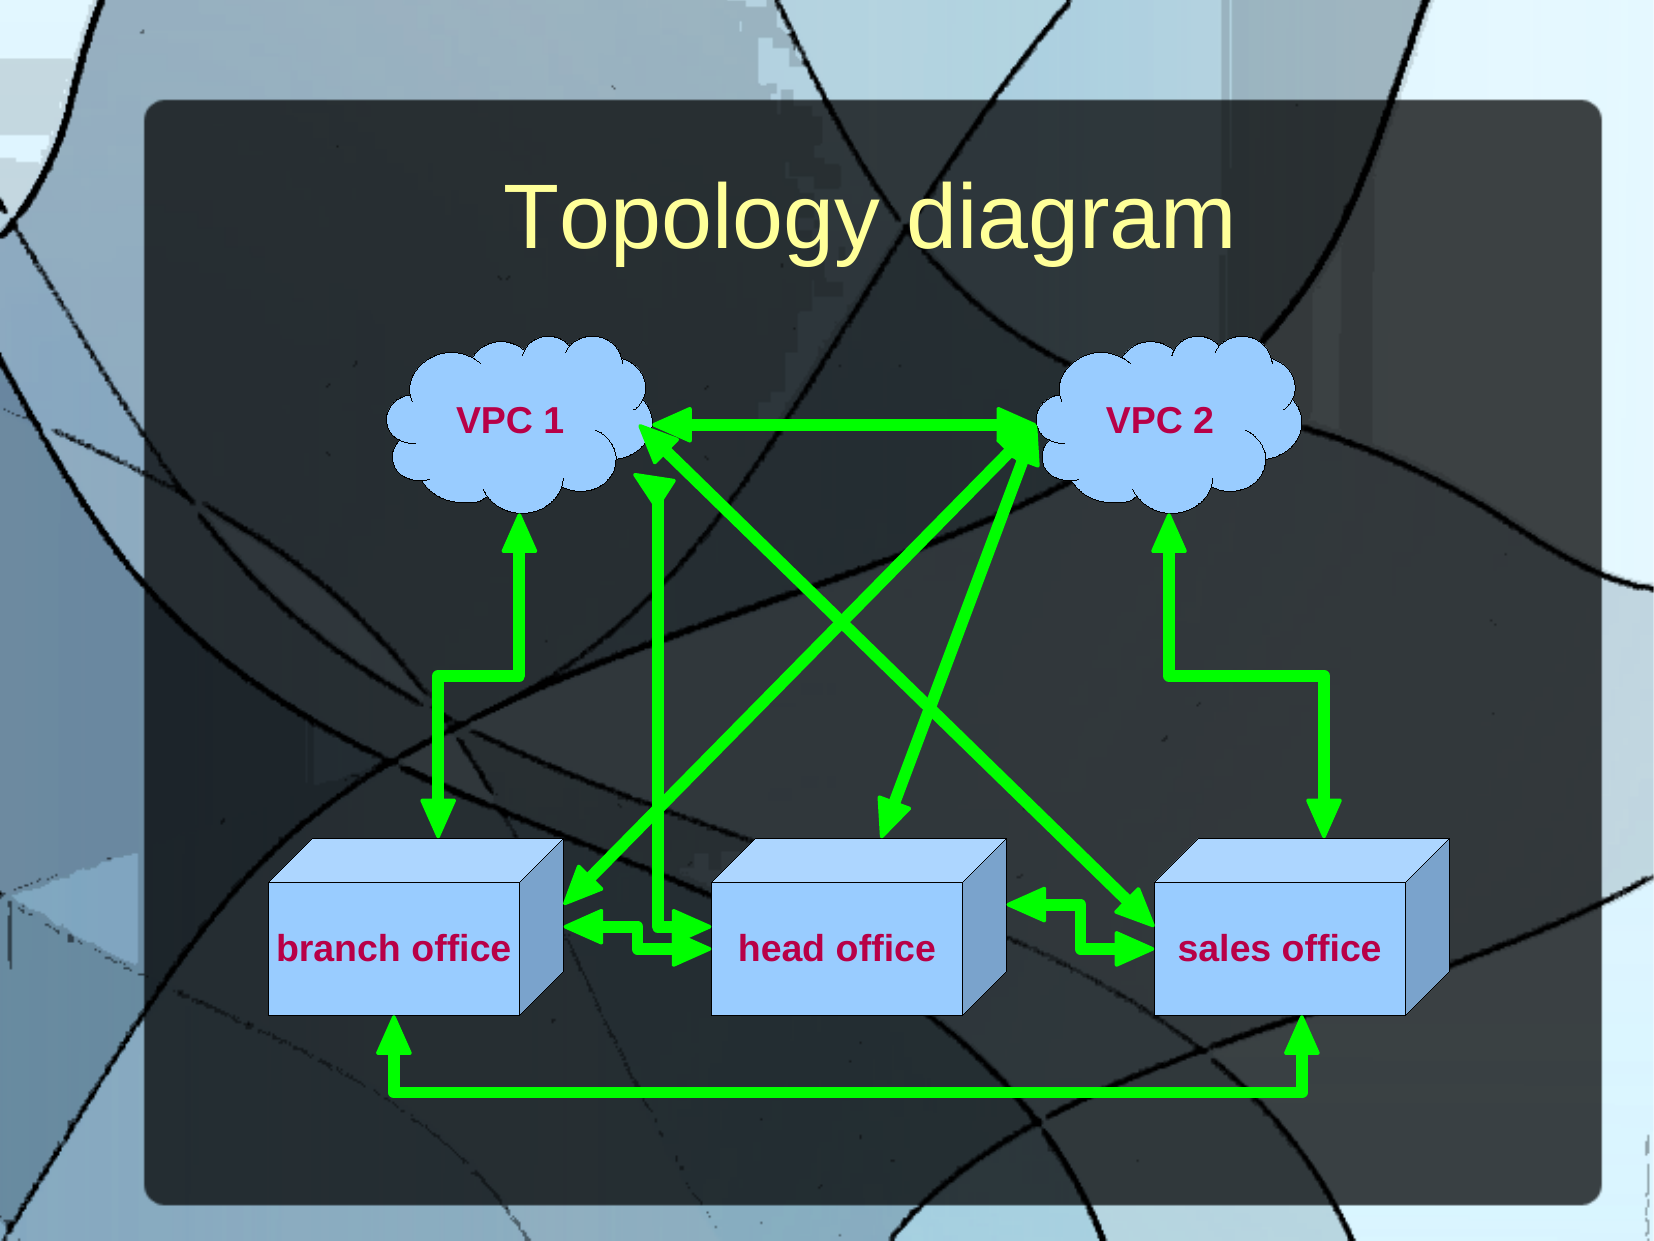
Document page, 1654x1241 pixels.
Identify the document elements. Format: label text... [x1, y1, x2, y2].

text_box branch office [268, 883, 519, 1016]
text_box VPC 1 [386, 336, 653, 514]
text_box VPC 2 [1036, 336, 1302, 514]
picture [0, 0, 1654, 1241]
text_box sales office [1154, 883, 1405, 1016]
title Topology diagram [159, 108, 1583, 325]
text_box head office [711, 883, 962, 1016]
